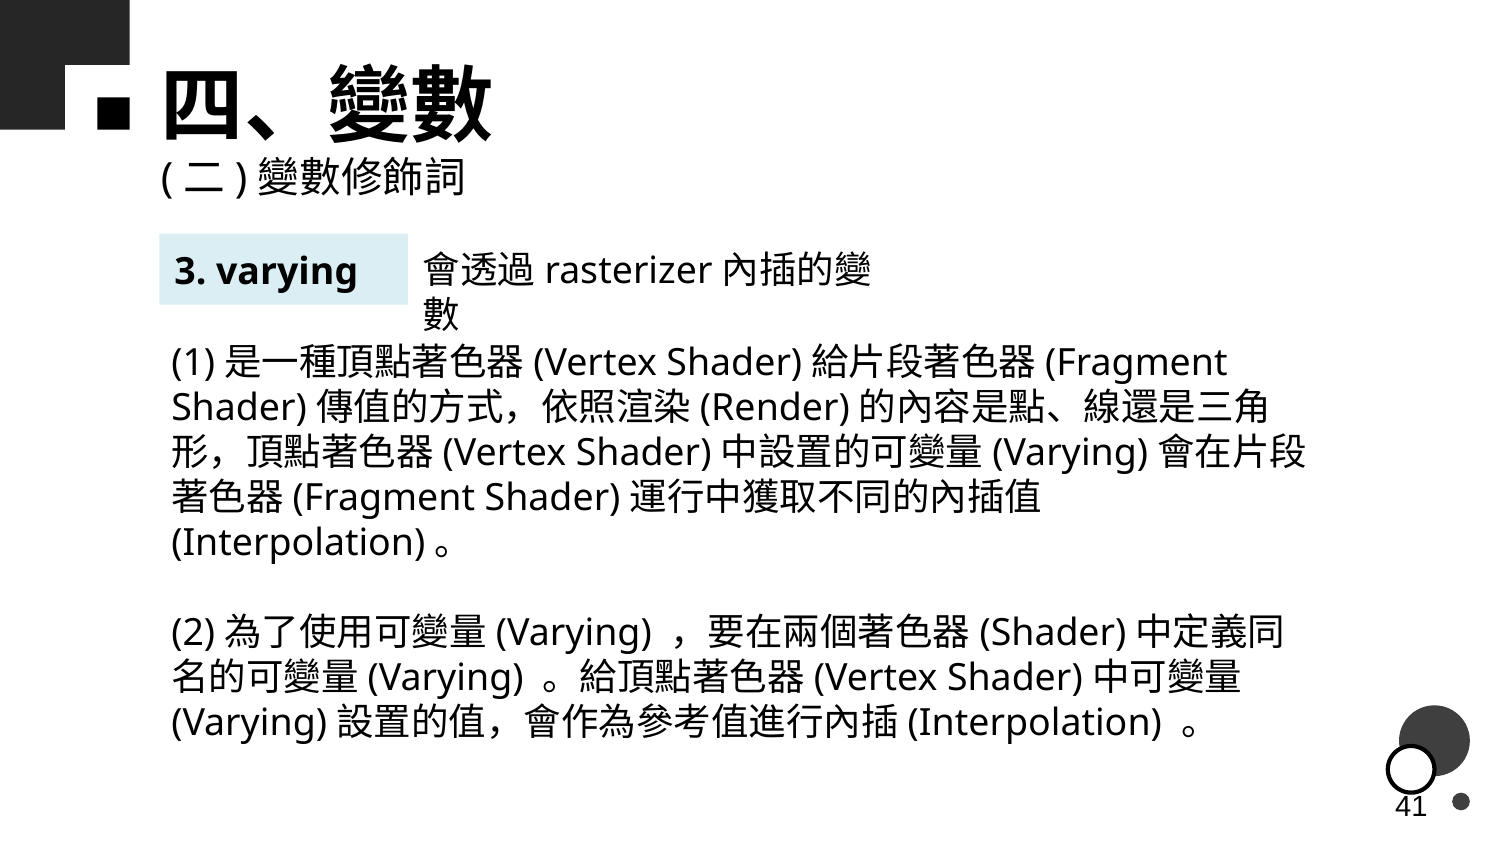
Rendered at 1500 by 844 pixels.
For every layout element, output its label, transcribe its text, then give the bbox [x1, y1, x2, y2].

text_box [1452, 792, 1470, 811]
text_box 會透過rasterizer內插的變數 [408, 238, 907, 330]
text_box (二)變數修飾詞 [145, 143, 714, 209]
text_box (1)是一種頂點著色器(Vertex Shader)給片段著色器(Fragment Shader)傳值的方式，依照渲染(Render)的內容是點、線還是三角形，頂點著色器(Vertex Shader)中設置的可變量(Varying)會在片段著色器(Fragment Shader)運行中獲取不同的內插值(Interpolation)。 (2)為了使用可變量(Varying) ，要在兩個著色器(Shader)中定義同名的可變量(Varying) 。給頂點著色器(Vertex Shader)中可變量(Varying)設置的值，會作為參考值進行內插(Interpolation) 。 [156, 330, 1324, 751]
text_box 3. varying [159, 233, 408, 305]
text_box [1387, 705, 1470, 782]
text_box [0, 0, 130, 130]
slide_number <number> [1092, 782, 1443, 827]
title 四、變數 [145, 32, 845, 173]
text_box [97, 97, 130, 130]
